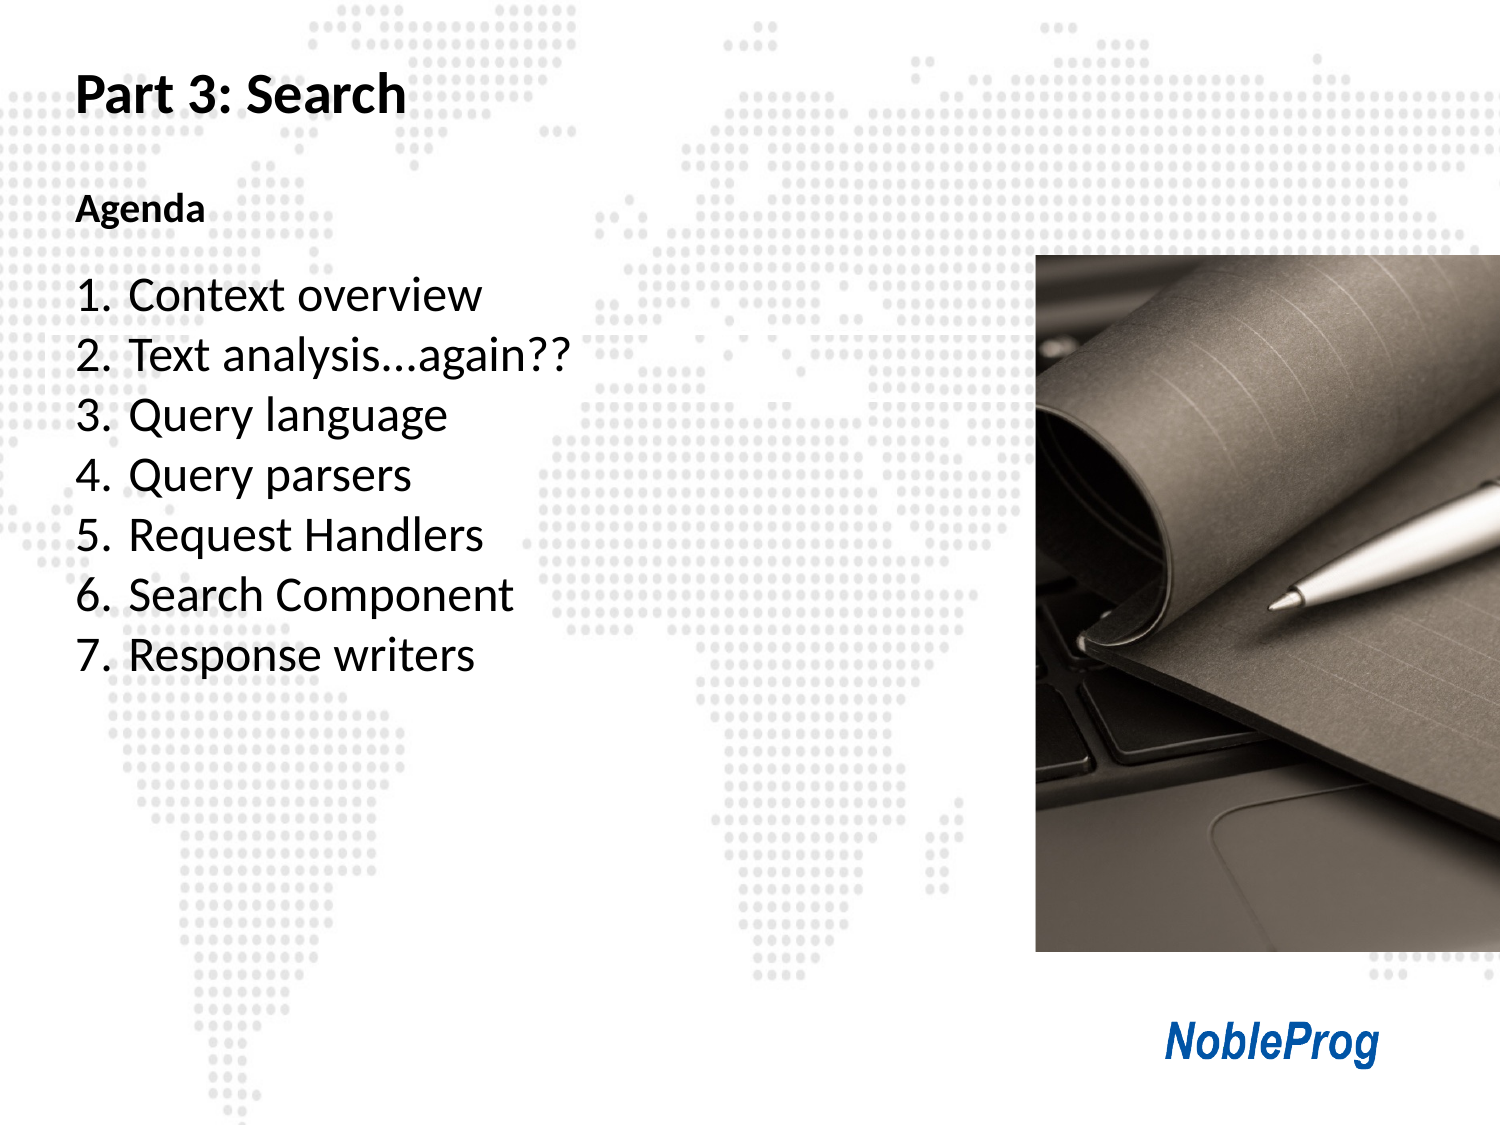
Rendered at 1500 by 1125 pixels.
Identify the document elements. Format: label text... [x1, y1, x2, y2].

text_box Context overview Text analysis...again?? Query language Query parsers Request Handlers Search Component Response writers [75, 261, 1425, 958]
text_box Part 3: Search [75, 55, 1425, 127]
picture [0, 0, 1500, 1125]
text_box Agenda [75, 180, 1425, 231]
